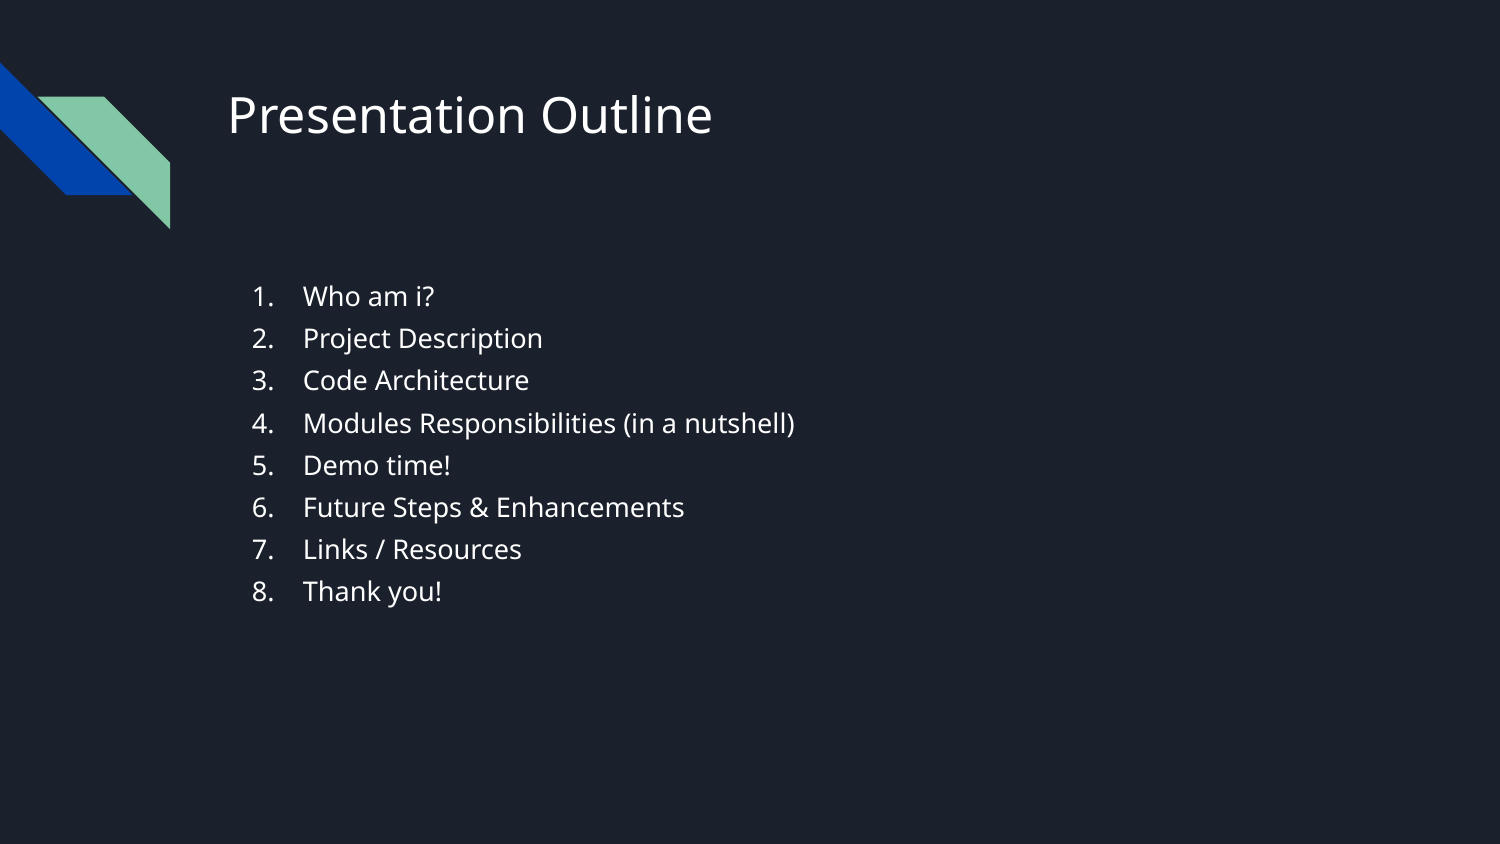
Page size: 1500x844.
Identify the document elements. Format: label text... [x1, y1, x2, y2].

list Who am i? Project Description Code Architecture Modules Responsibilities (in a nutshell) Demo time! Future Steps & Enhancements Links / Resources Thank you! [212, 257, 1368, 735]
title Presentation Outline [212, 64, 1368, 215]
